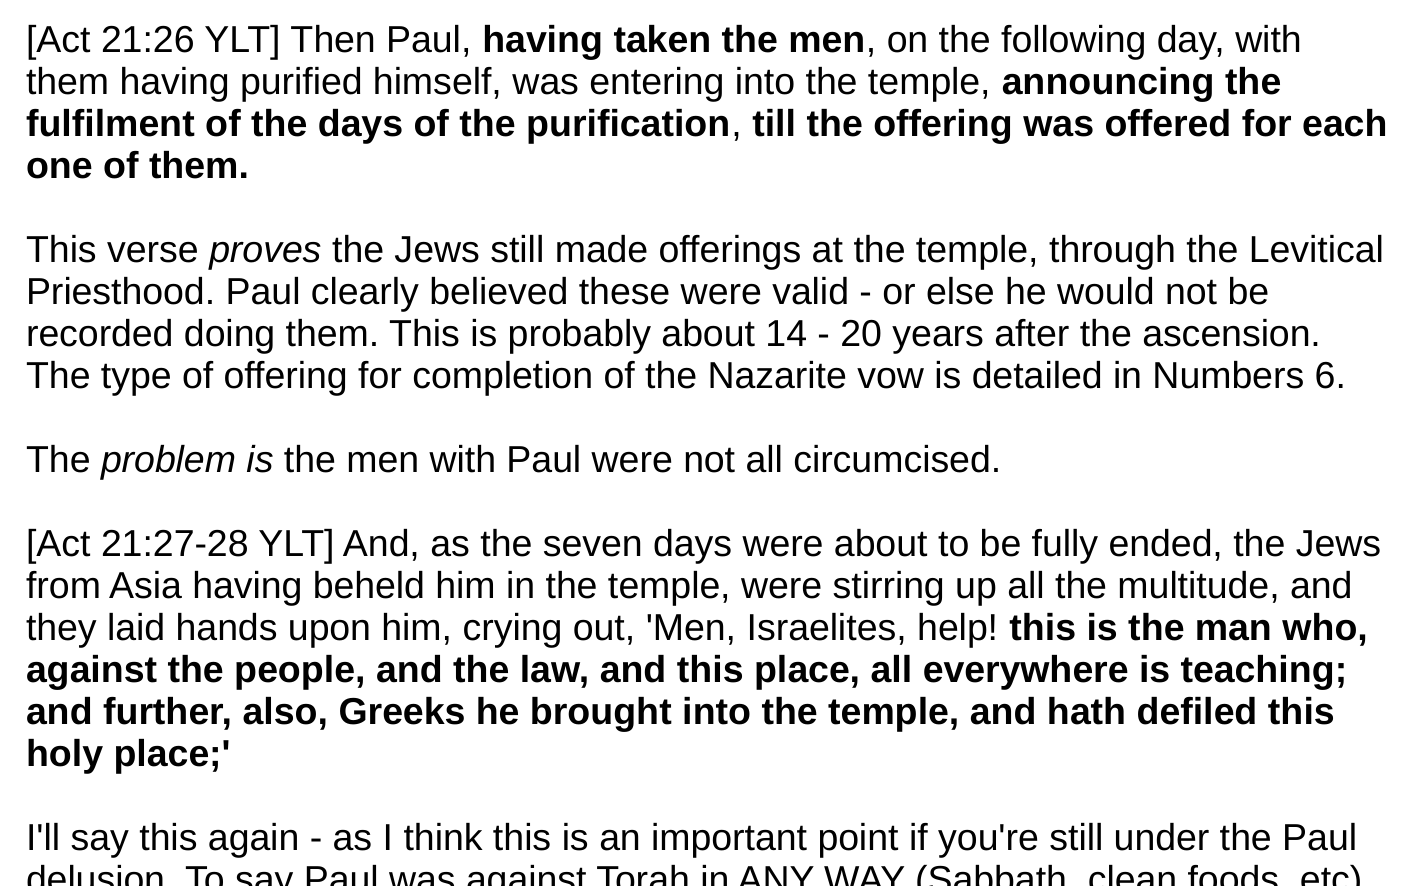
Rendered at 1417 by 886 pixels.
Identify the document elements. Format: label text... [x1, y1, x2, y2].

text_box [Act 21:26 YLT] Then Paul, having taken the men, on the following day, with them having purified himself, was entering into the temple, announcing the fulfilment of the days of the purification, till the offering was offered for each one of them. This verse proves the Jews still made offerings at the temple, through the Levitical Priesthood. Paul clearly believed these were valid - or else he would not be recorded doing them. This is probably about 14 - 20 years after the ascension. The type of offering for completion of the Nazarite vow is detailed in Numbers 6. The problem is the men with Paul were not all circumcised. [Act 21:27-28 YLT] And, as the seven days were about to be fully ended, the Jews from Asia having beheld him in the temple, were stirring up all the multitude, and they laid hands upon him, crying out, 'Men, Israelites, help! this is the man who, against the people, and the law, and this place, all everywhere is teaching; and further, also, Greeks he brought into the temple, and hath defiled this holy place;' I'll say this again - as I think this is an important point if you're still under the Paul delusion. To say Paul was against Torah in ANY WAY (Sabbath, clean foods, etc) is to SIDE with his accusers here, and say Paul deserved death. I've come to see, from reading his epistles, reading historical documents, and praying and fasting over this - Paul did teach men everywhere to worship God contrary to Torah. Paul did defile that holy place, bringning uncircumcised men into the premises. [Eze 44:9 YLT] 'Thus said Jehovah: No son of a stranger, uncircumcised of heart, and uncircumcised of flesh, cometh in unto My sanctuary, even any son of a stranger, who [is] in the midst of the sons of Israel, Paul stood in the temple of God, believing he was God and defiled the temple. He taught men to forsake Torah, becoming a stumbling block and placing them under the curses for breaking Torah. [11, 11, 1407, 877]
